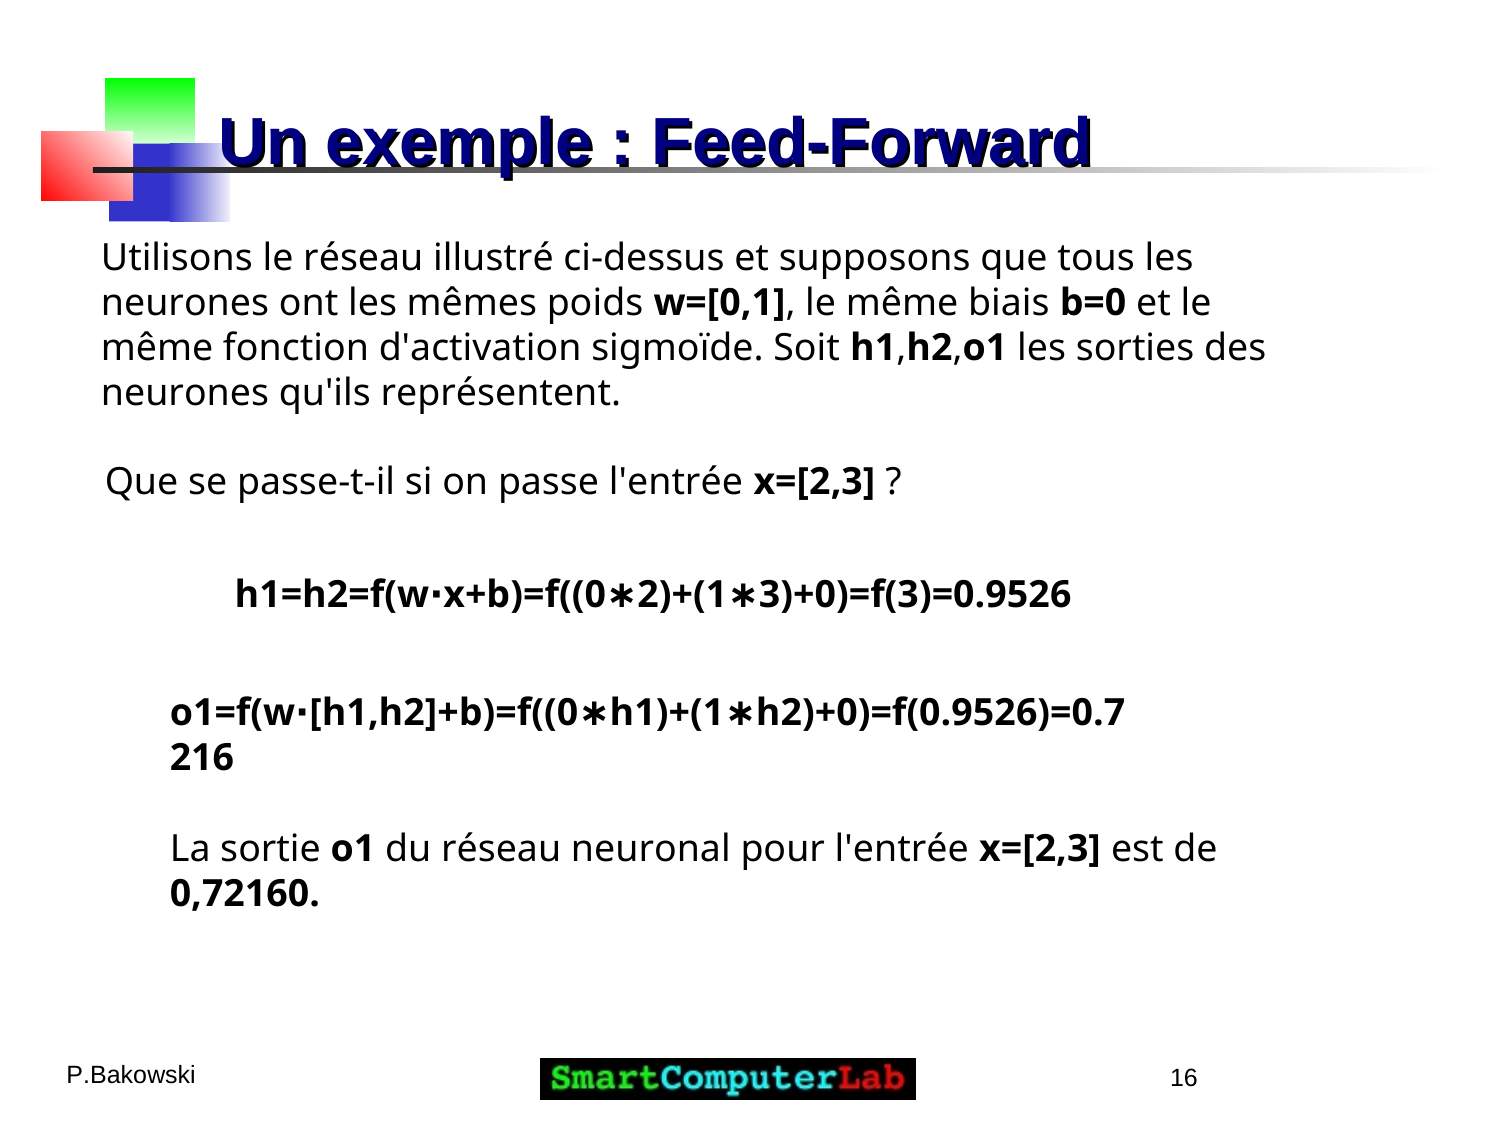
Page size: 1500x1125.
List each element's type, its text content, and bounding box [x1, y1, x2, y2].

text_box o1=f(w⋅[h1,h2]+b)=f((0∗h1)+(1∗h2)+0)=f(0.9526)=0.7216 [154, 680, 1145, 741]
text_box Que se passe-t-il si on passe l'entrée x=[2,3] ? [90, 450, 1325, 511]
text_box La sortie o1 du réseau neuronal pour l'entrée x=[2,3] est de 0,72160. [154, 816, 1306, 921]
text_box Utilisons le réseau illustré ci-dessus et supposons que tous les neurones ont les mêmes poids w=[0,1], le même biais b=0 et le même fonction d'activation sigmoïde. Soit h1,h2,o1 les sorties des neurones qu'ils représentent. [85, 225, 1321, 421]
picture [540, 1058, 916, 1100]
text_box h1=h2=f(w⋅x+b)=f((0∗2)+(1∗3)+0)=f(3)=0.9526 [219, 562, 1105, 623]
title Un exemple : Feed-Forward [203, 90, 1456, 186]
